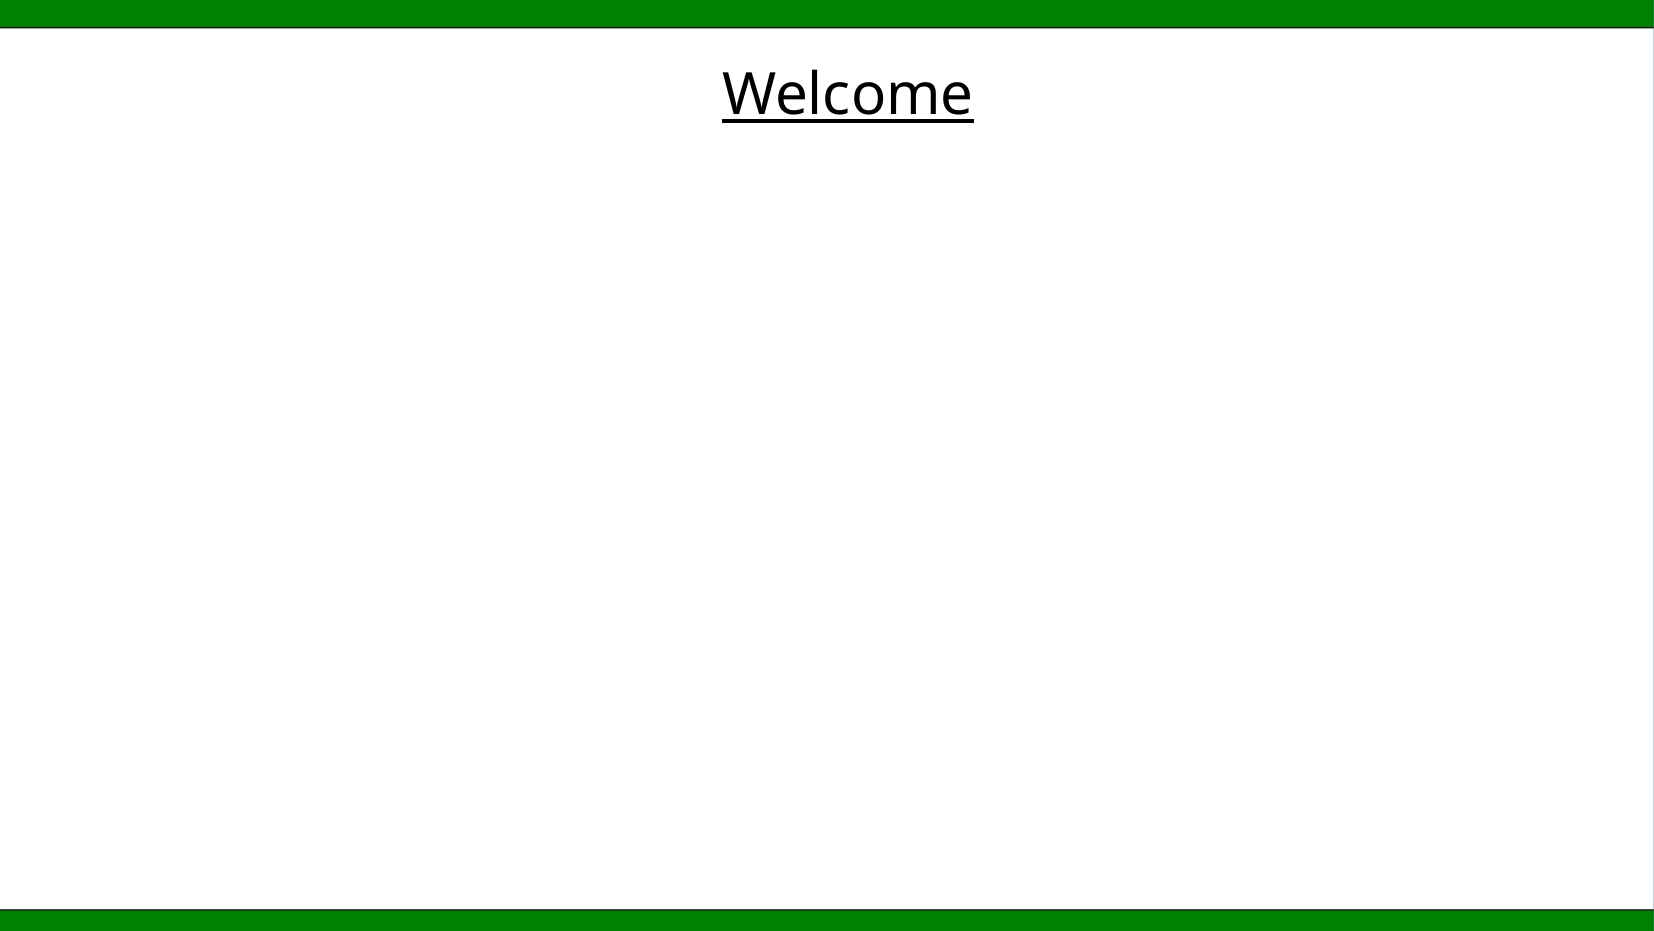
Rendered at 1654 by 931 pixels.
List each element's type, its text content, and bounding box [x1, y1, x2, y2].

text_box Welcome [225, 45, 1471, 166]
picture [0, 0, 1654, 931]
text_box [105, 60, 1546, 225]
